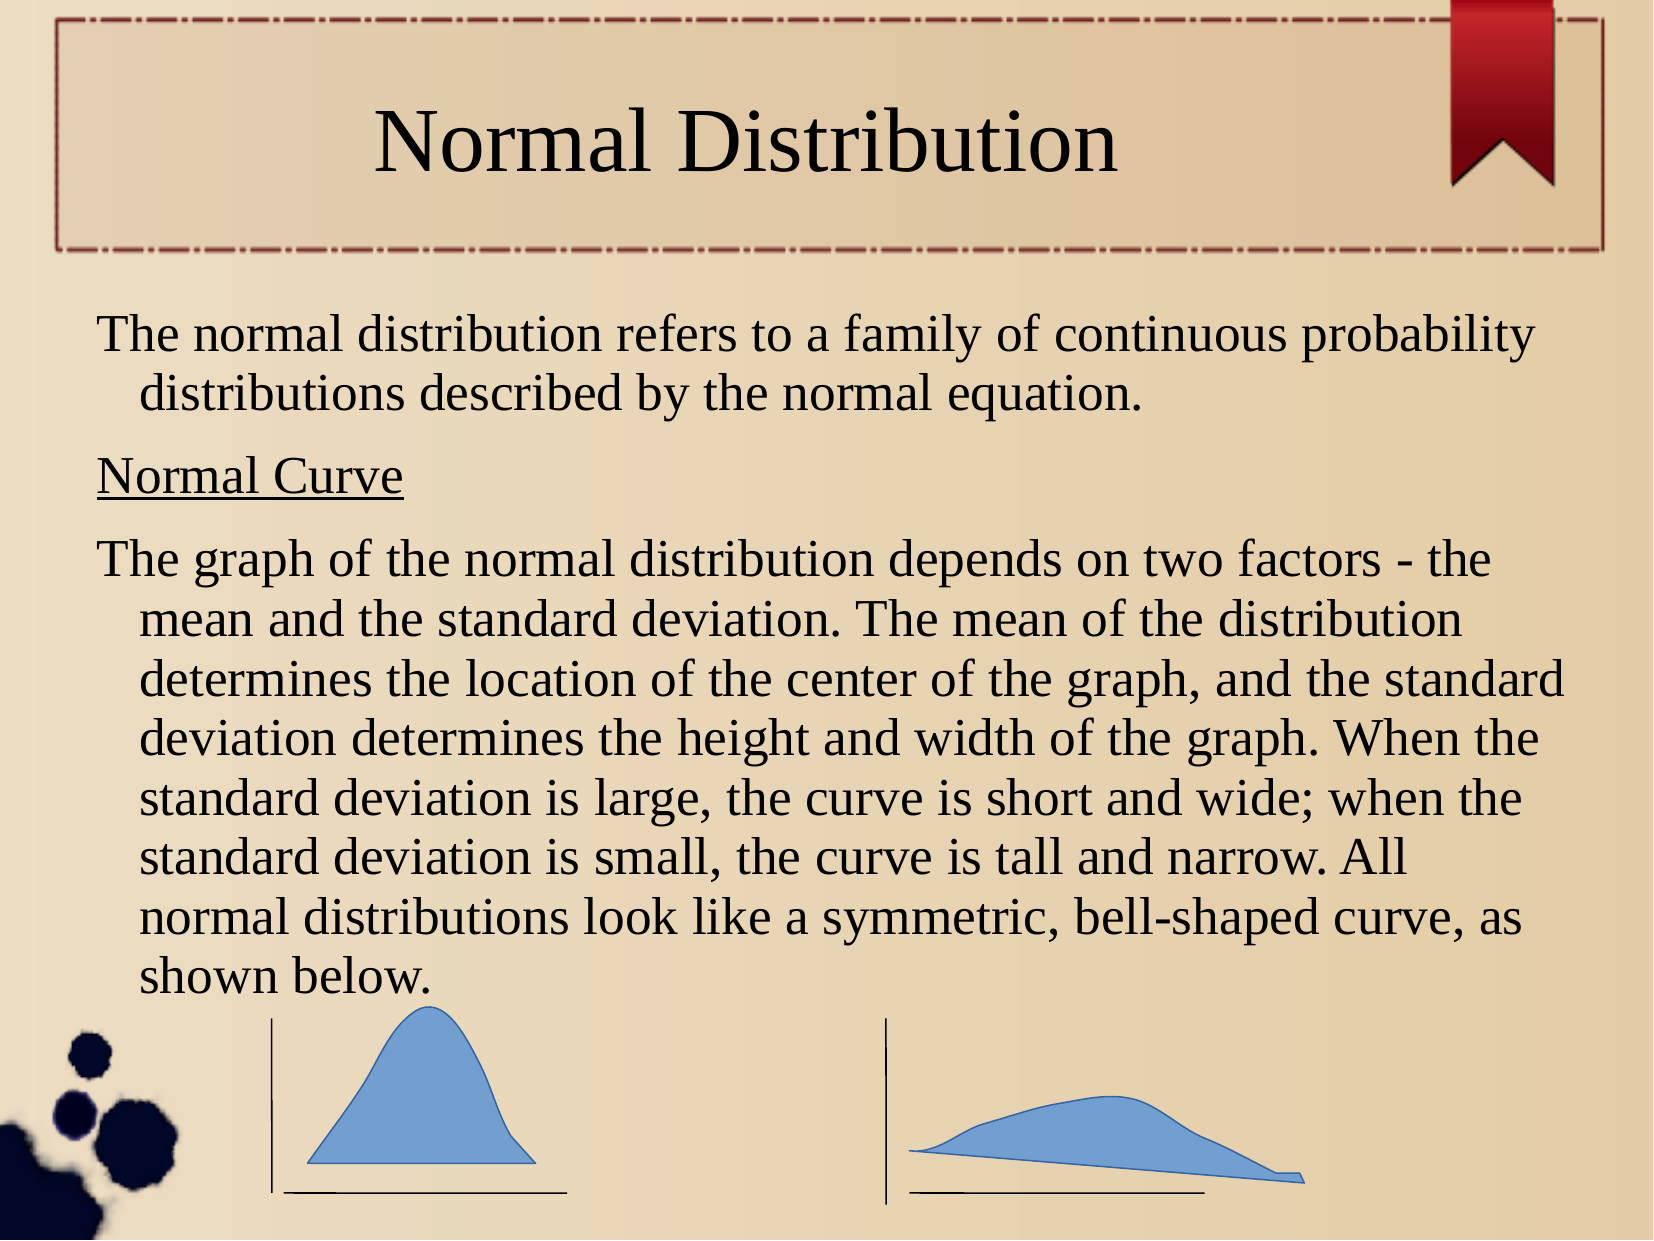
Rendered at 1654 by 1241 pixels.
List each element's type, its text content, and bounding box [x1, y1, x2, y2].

list The normal distribution refers to a family of continuous probability distributions described by the normal equation. Normal Curve The graph of the normal distribution depends on two factors - the mean and the standard deviation. The mean of the distribution determines the location of the center of the graph, and the standard deviation determines the height and width of the graph. When the standard deviation is large, the curve is short and wide; when the standard deviation is small, the curve is tall and narrow. All normal distributions look like a symmetric, bell-shaped curve, as shown below. [82, 299, 1571, 1019]
picture [0, 0, 1654, 1240]
title Normal Distribution [82, 47, 1412, 229]
text_box [909, 1096, 1305, 1183]
text_box [307, 1006, 536, 1164]
